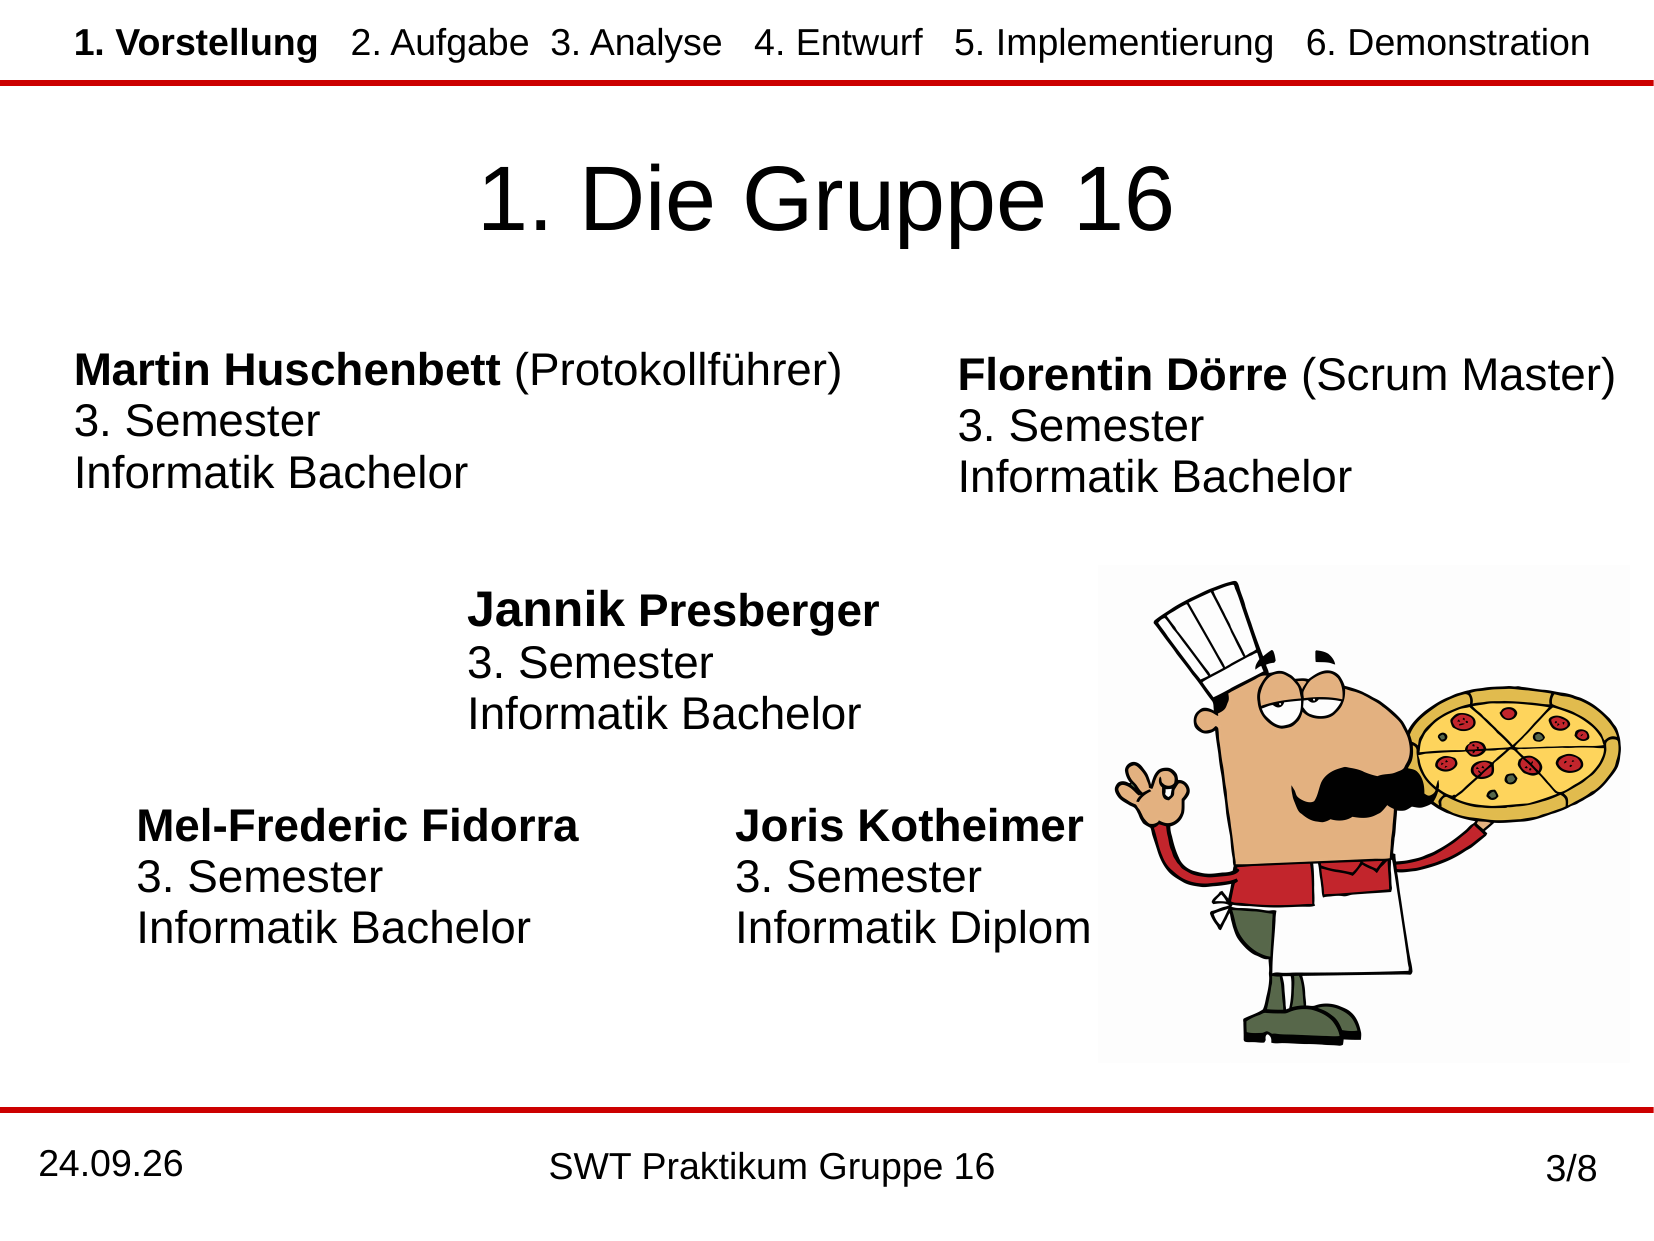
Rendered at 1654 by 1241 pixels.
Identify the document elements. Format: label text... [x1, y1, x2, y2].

title 1. Die Gruppe 16 [82, 94, 1571, 303]
picture [1098, 565, 1630, 1063]
text_box Joris Kotheimer 3. Semester Informatik Diplom [685, 792, 1120, 962]
text_box Martin Huschenbett (Protokollführer) 3. Semester Informatik Bachelor [23, 336, 864, 512]
text_box Florentin Dörre (Scrum Master) 3. Semester Informatik Bachelor [907, 341, 1632, 511]
text_box 1. Vorstellung 2. Aufgabe 3. Analyse 4. Entwurf 5. Implementierung 6. Demonstration [35, 14, 1630, 71]
text_box Mel-Frederic Fidorra 3. Semester Informatik Bachelor [86, 792, 594, 962]
text_box Jannik Presberger 3. Semester Informatik Bachelor [416, 573, 895, 748]
